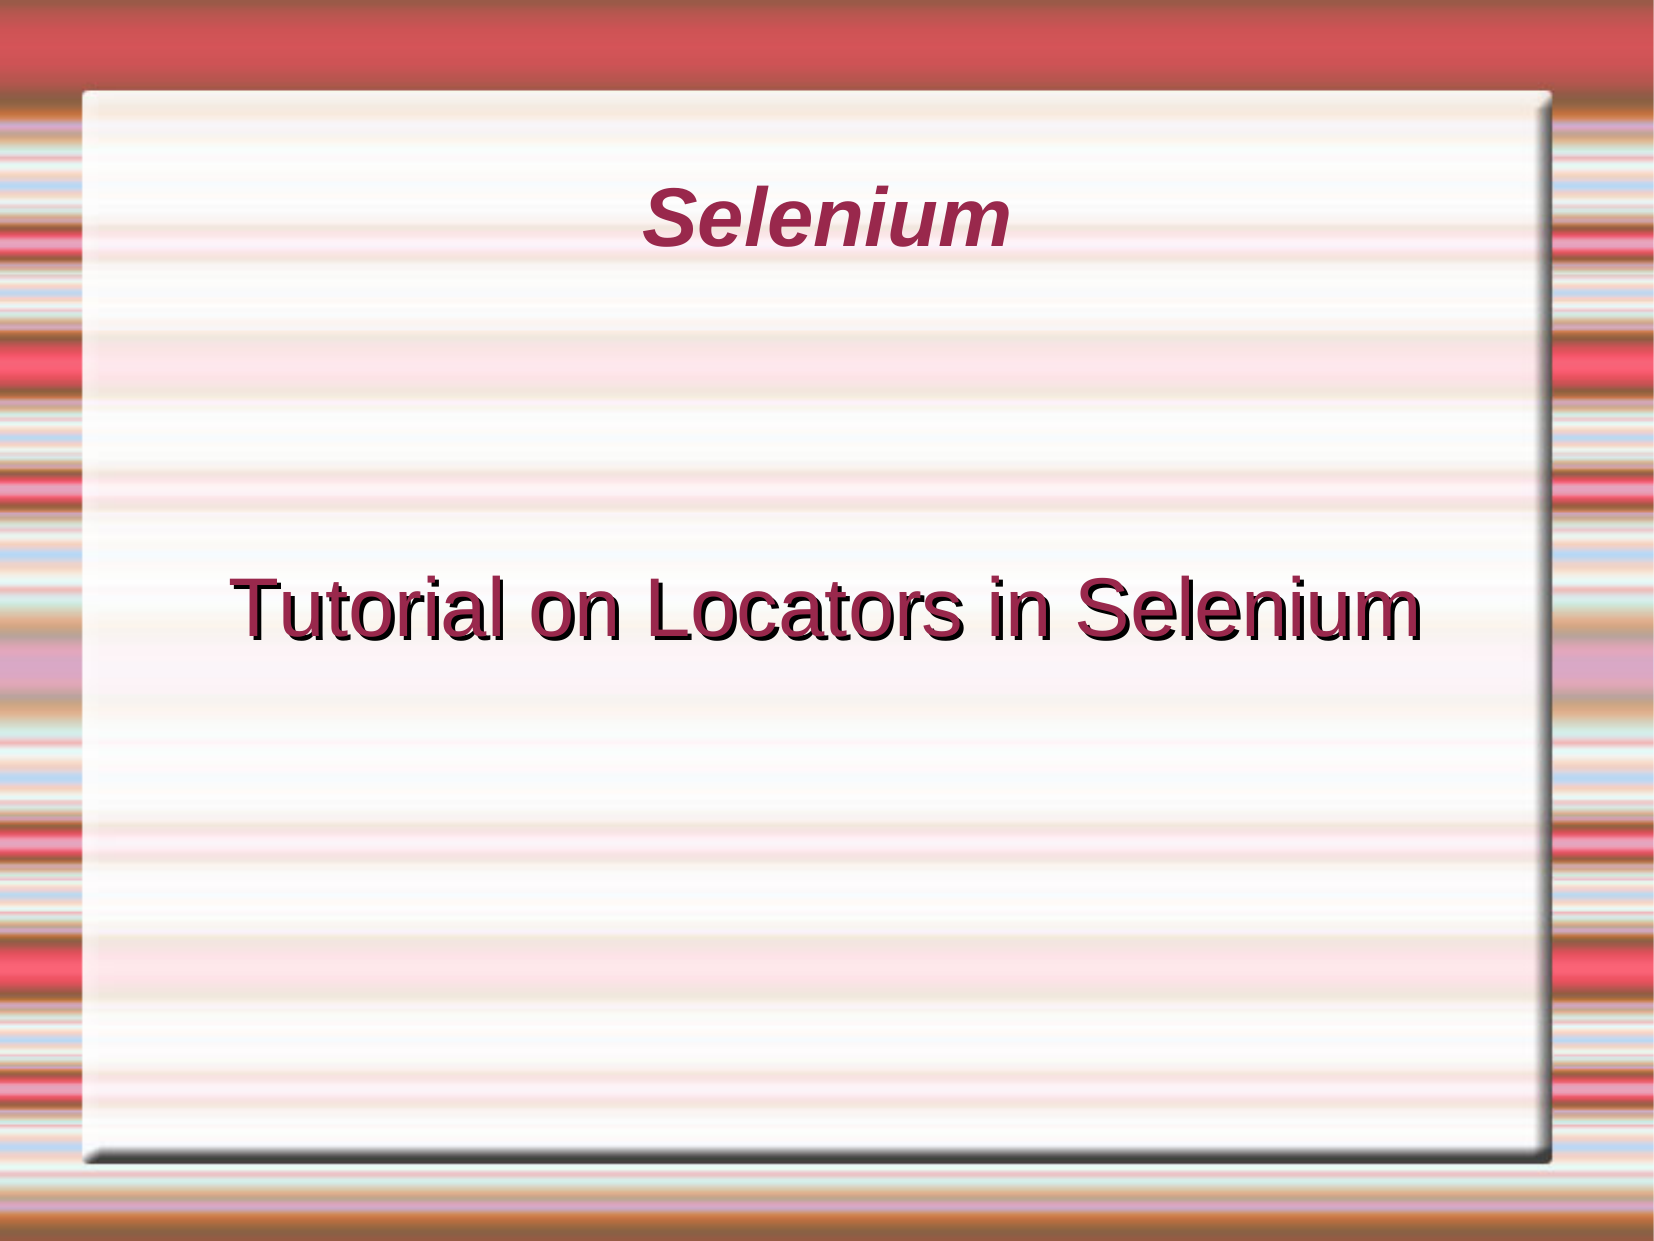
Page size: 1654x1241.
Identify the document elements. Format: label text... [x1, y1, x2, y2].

subtitle Tutorial on Locators in Selenium [134, 350, 1516, 945]
title Selenium [121, 114, 1534, 322]
picture [0, 0, 1654, 1241]
